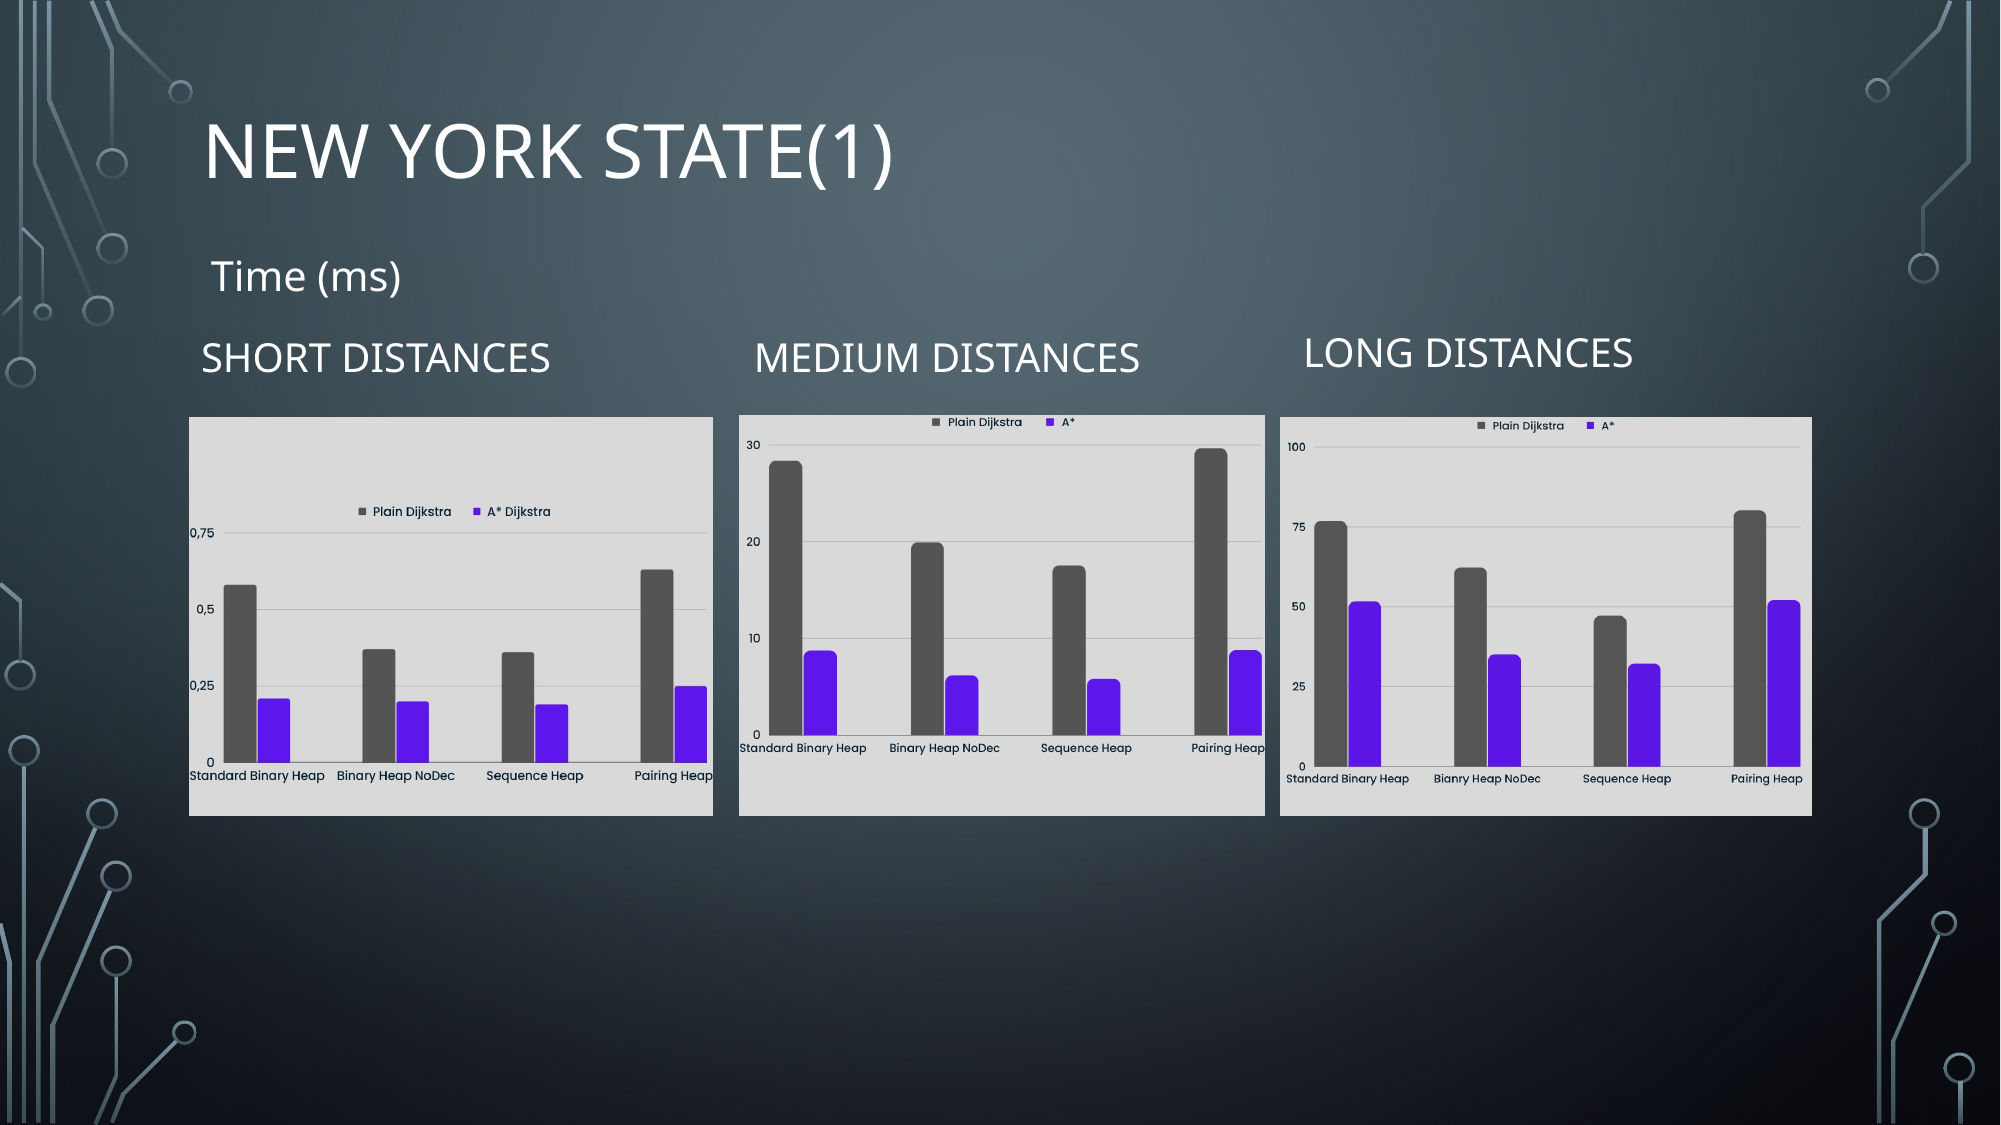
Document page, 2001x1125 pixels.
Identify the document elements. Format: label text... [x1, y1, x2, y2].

list Time (ms) [185, 232, 710, 308]
picture [739, 415, 1265, 816]
picture [189, 417, 713, 816]
title NEW YORK STATE(1) [187, 99, 1813, 210]
list Long distances [1288, 325, 1813, 384]
list Medium distances [738, 330, 1262, 389]
list Short distances [186, 330, 711, 389]
picture [1280, 417, 1812, 816]
list [185, 416, 712, 973]
